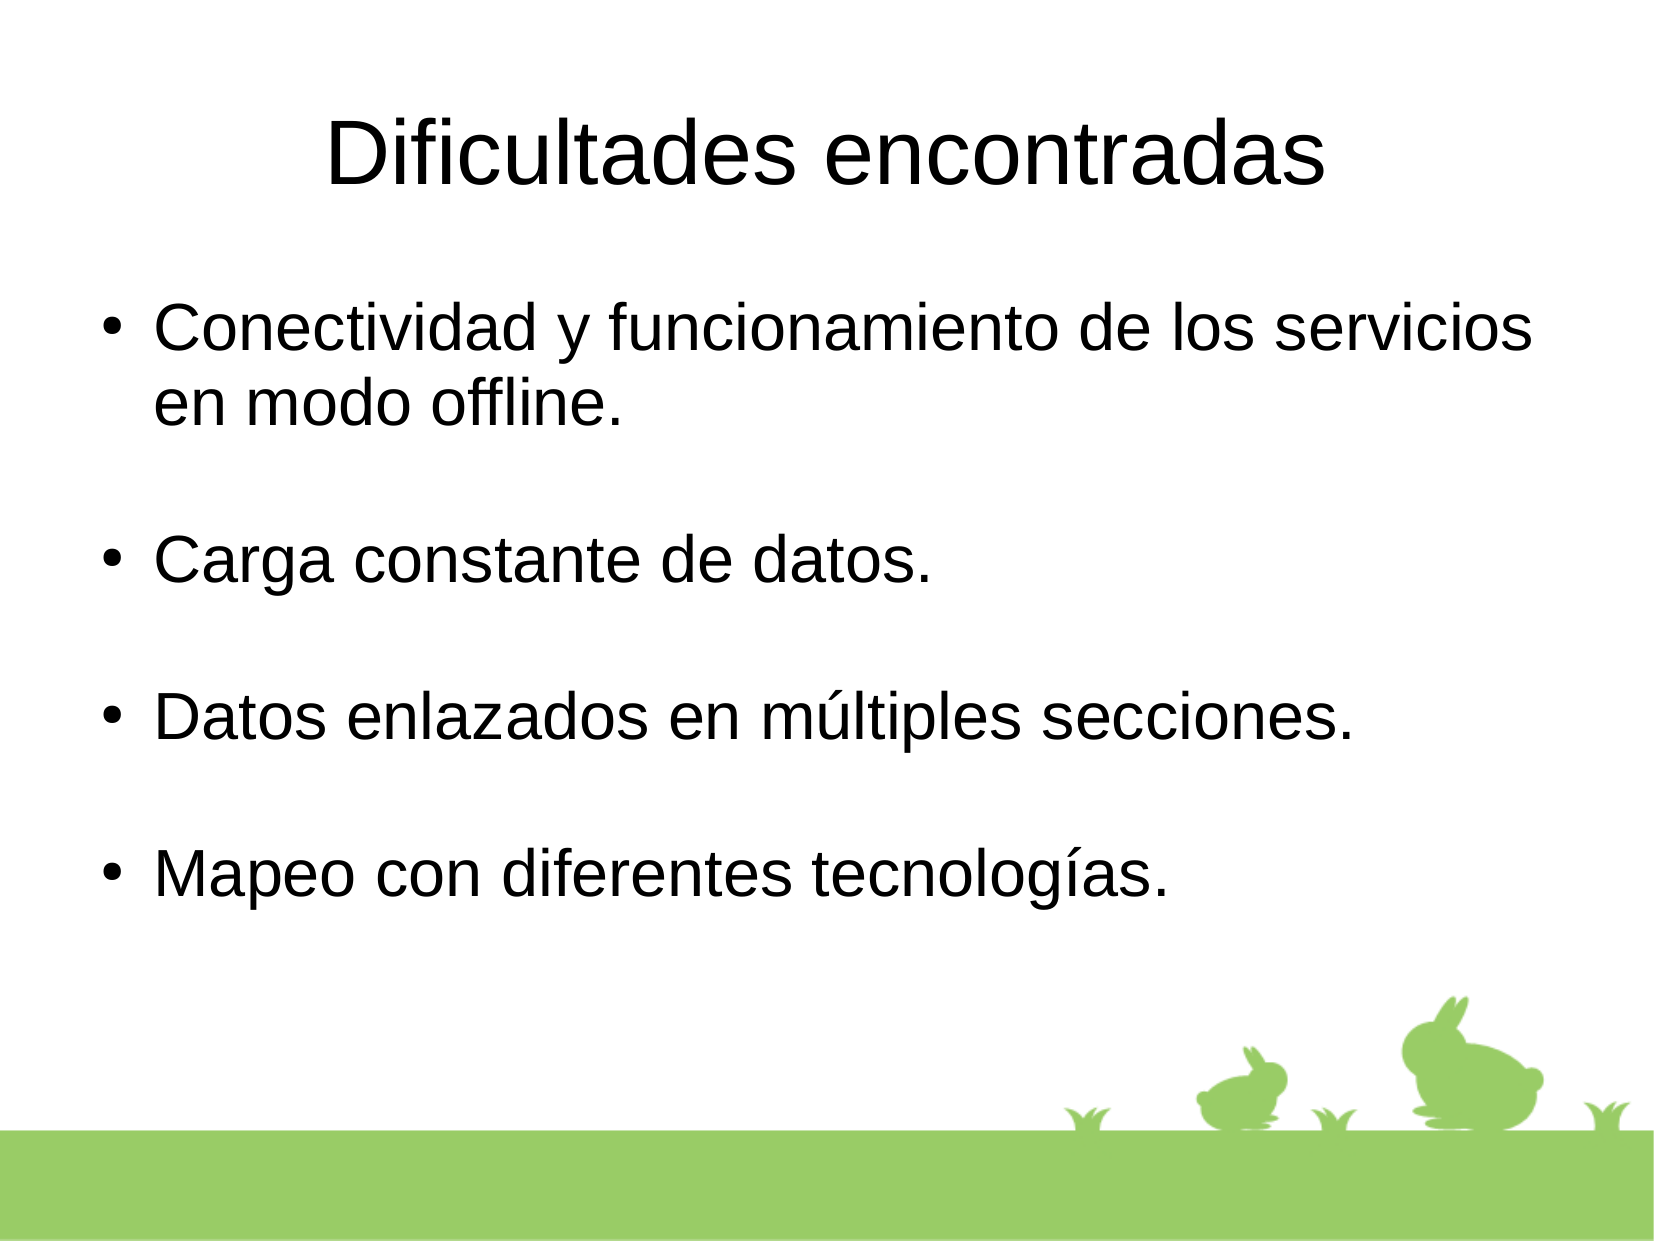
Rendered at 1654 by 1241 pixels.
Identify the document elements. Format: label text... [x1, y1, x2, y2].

picture [0, 0, 1654, 1241]
title Dificultades encontradas [82, 49, 1571, 257]
list Conectividad y funcionamiento de los servicios en modo offline. Carga constante de datos. Datos enlazados en múltiples secciones. Mapeo con diferentes tecnologías. [82, 290, 1571, 1010]
